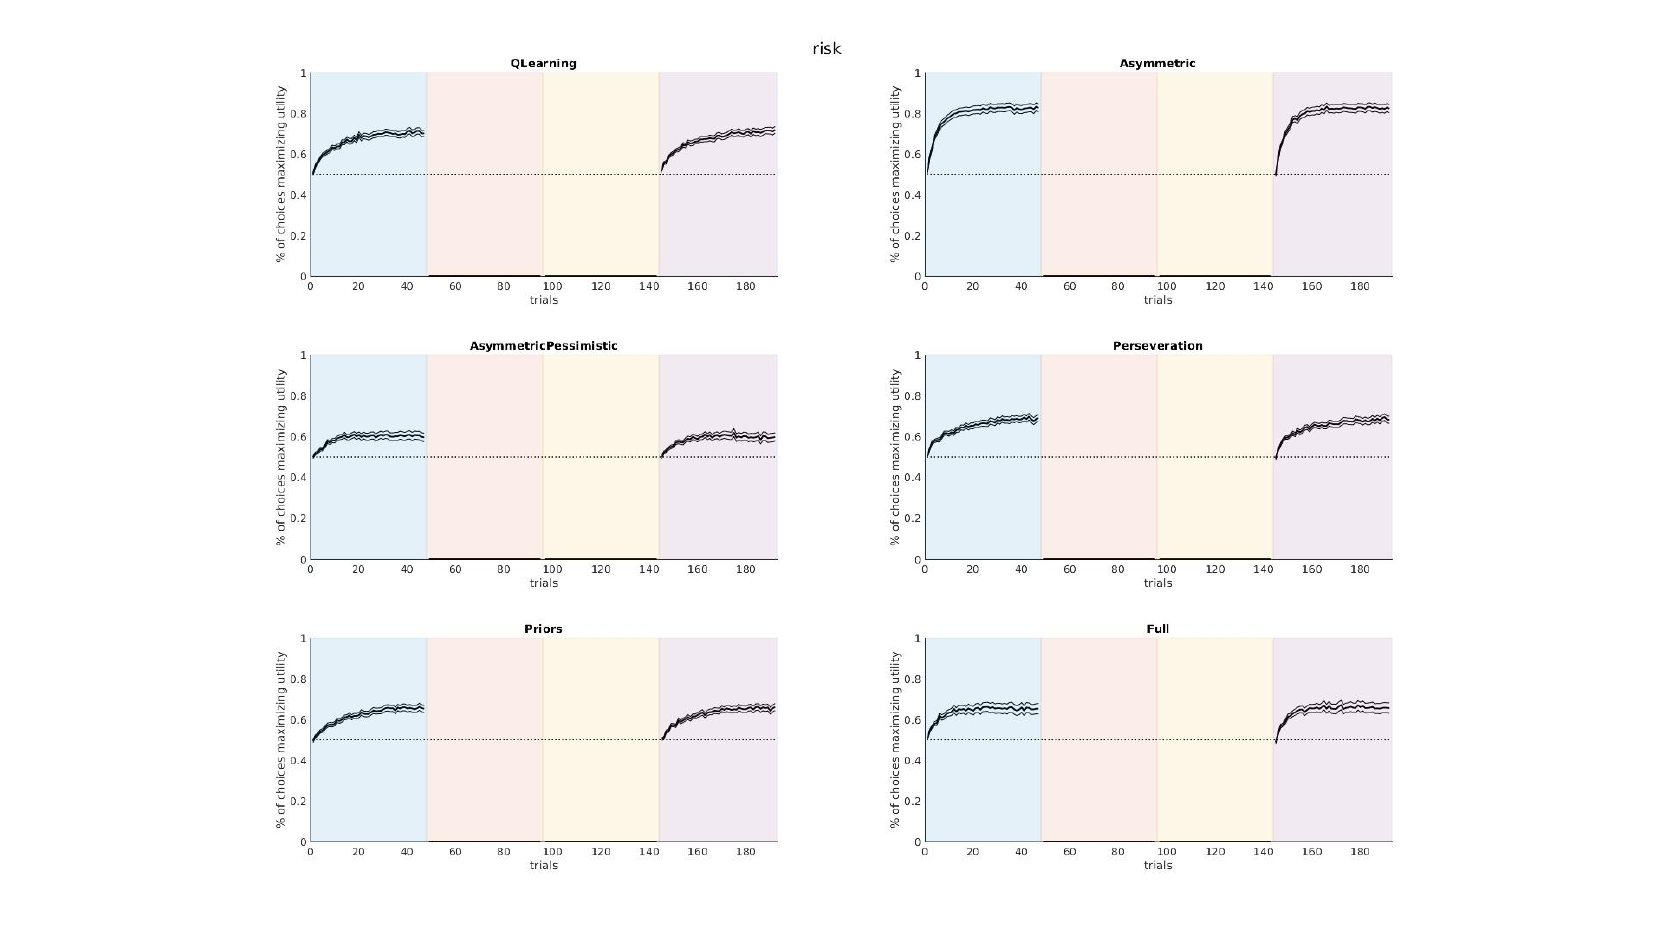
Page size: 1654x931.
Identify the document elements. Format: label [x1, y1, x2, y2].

picture [129, 1, 1524, 931]
